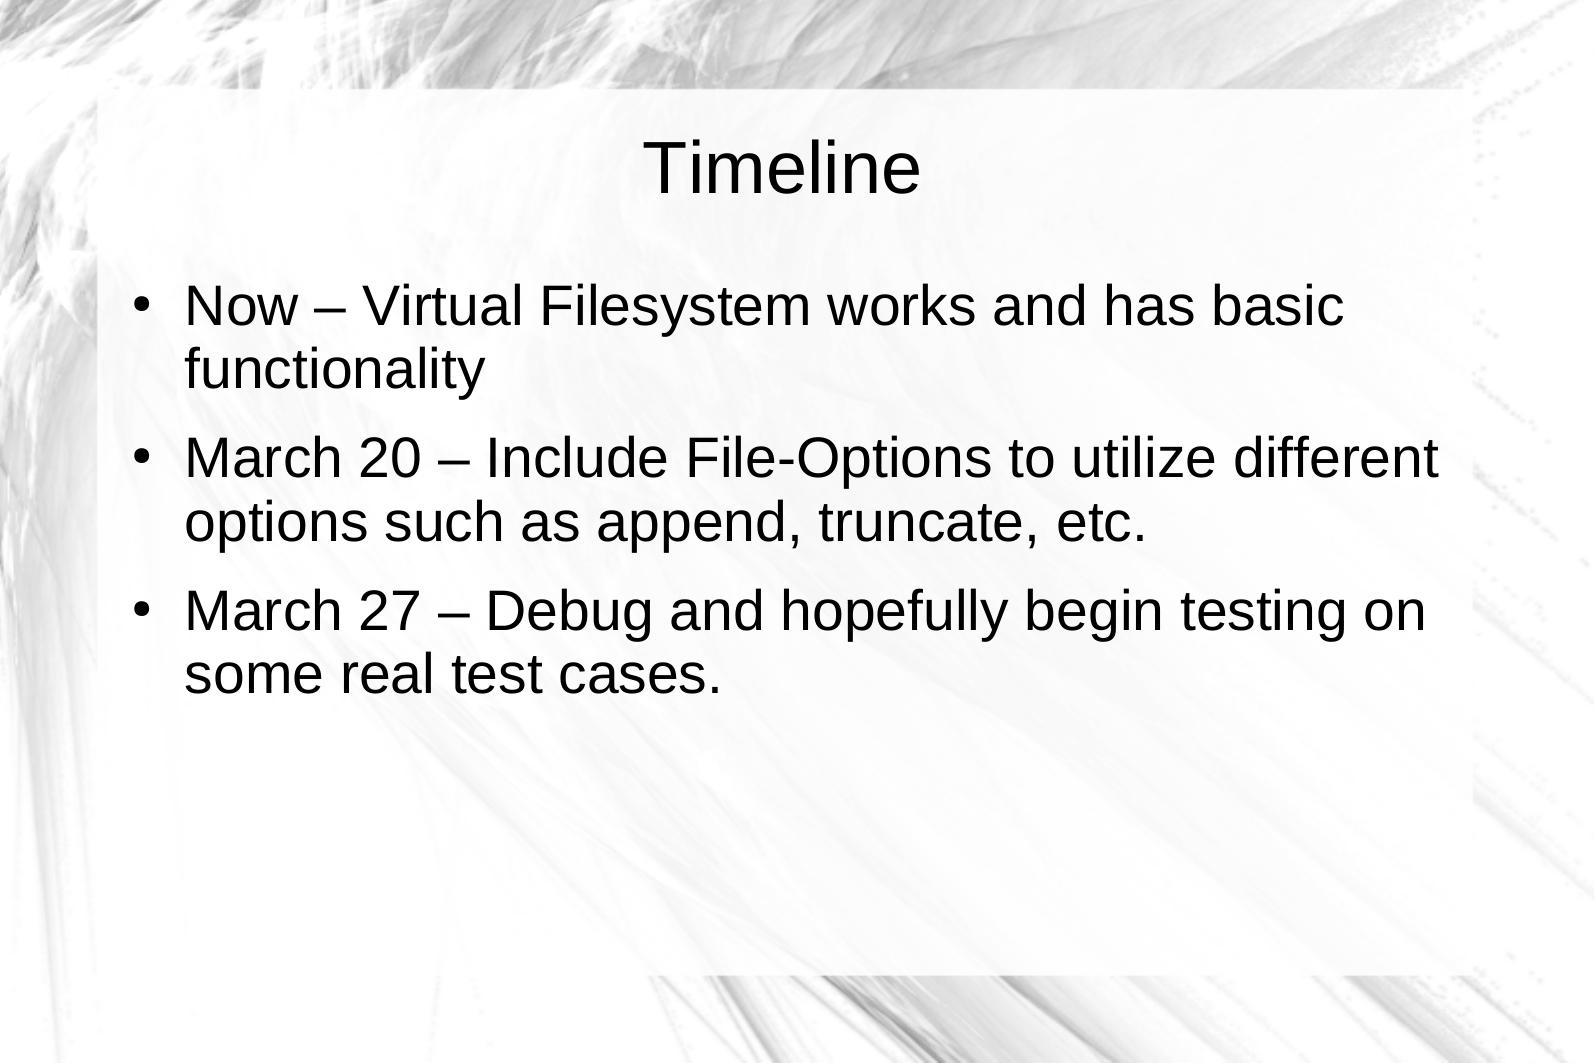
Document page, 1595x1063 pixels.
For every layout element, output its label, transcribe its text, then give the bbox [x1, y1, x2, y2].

list Now – Virtual Filesystem works and has basic functionality March 20 – Include File-Options to utilize different options such as append, truncate, etc. March 27 – Debug and hopefully begin testing on some real test cases. [113, 274, 1515, 1026]
title Timeline [113, 96, 1453, 241]
picture [0, 0, 1595, 1063]
